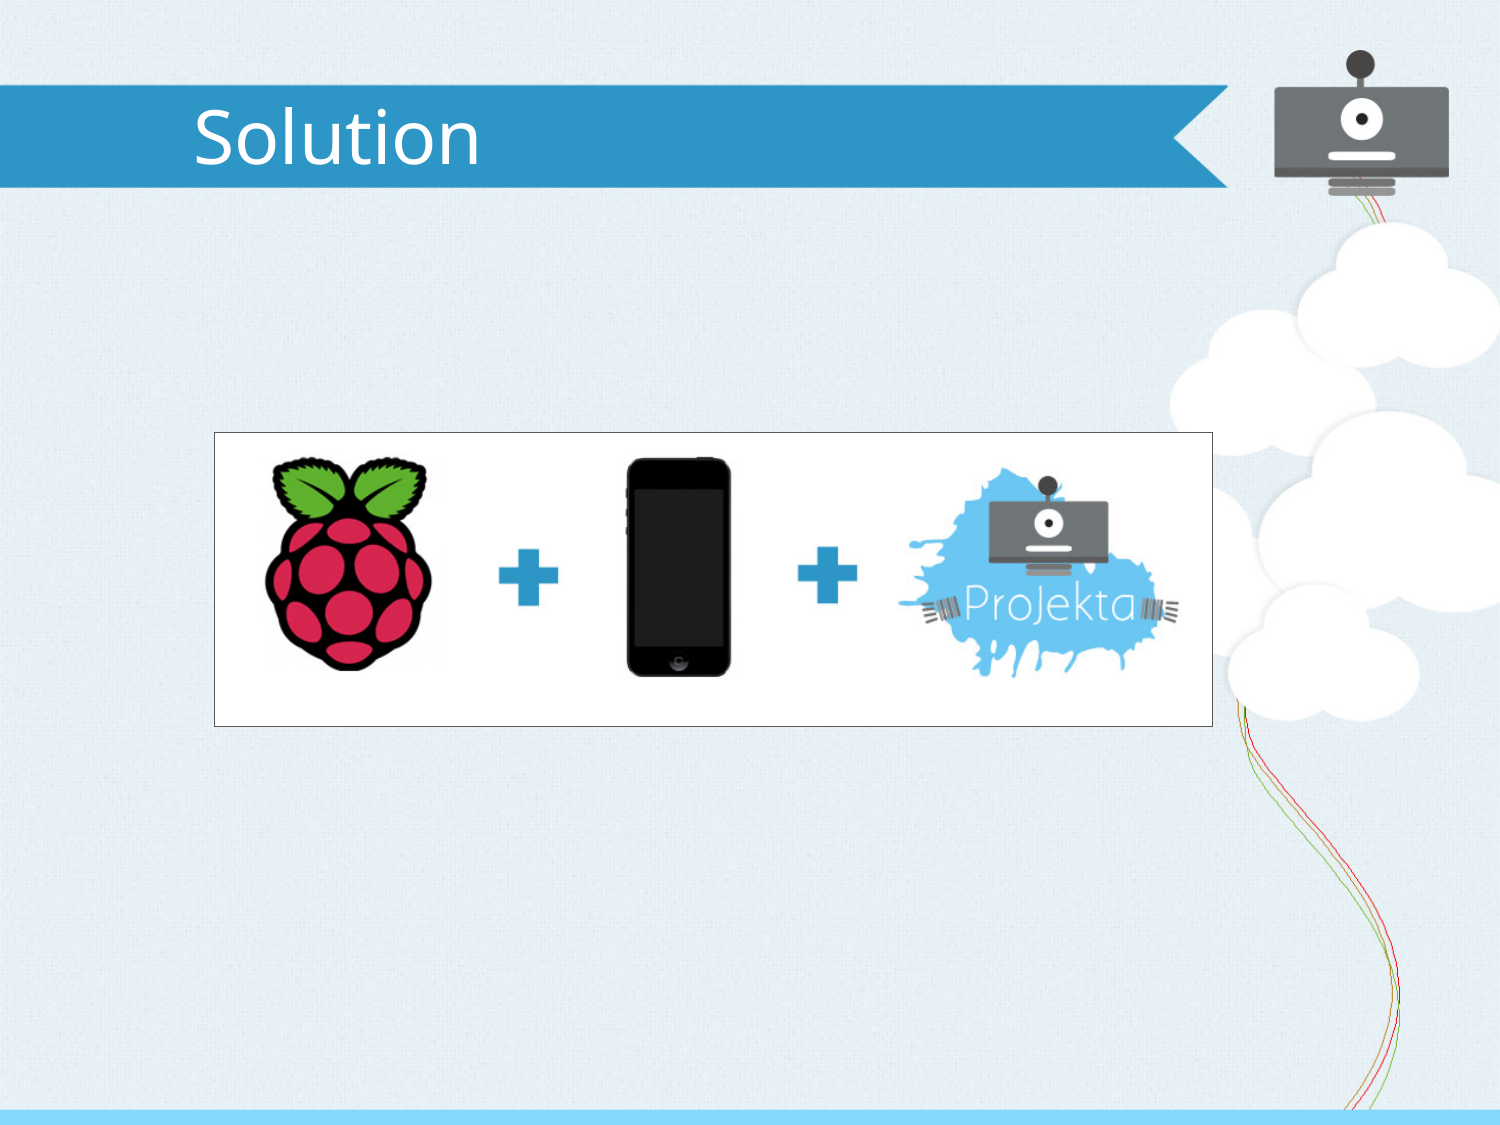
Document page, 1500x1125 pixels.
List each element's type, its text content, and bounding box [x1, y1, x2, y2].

title Solution [178, 81, 1223, 183]
picture [0, 0, 1500, 1125]
